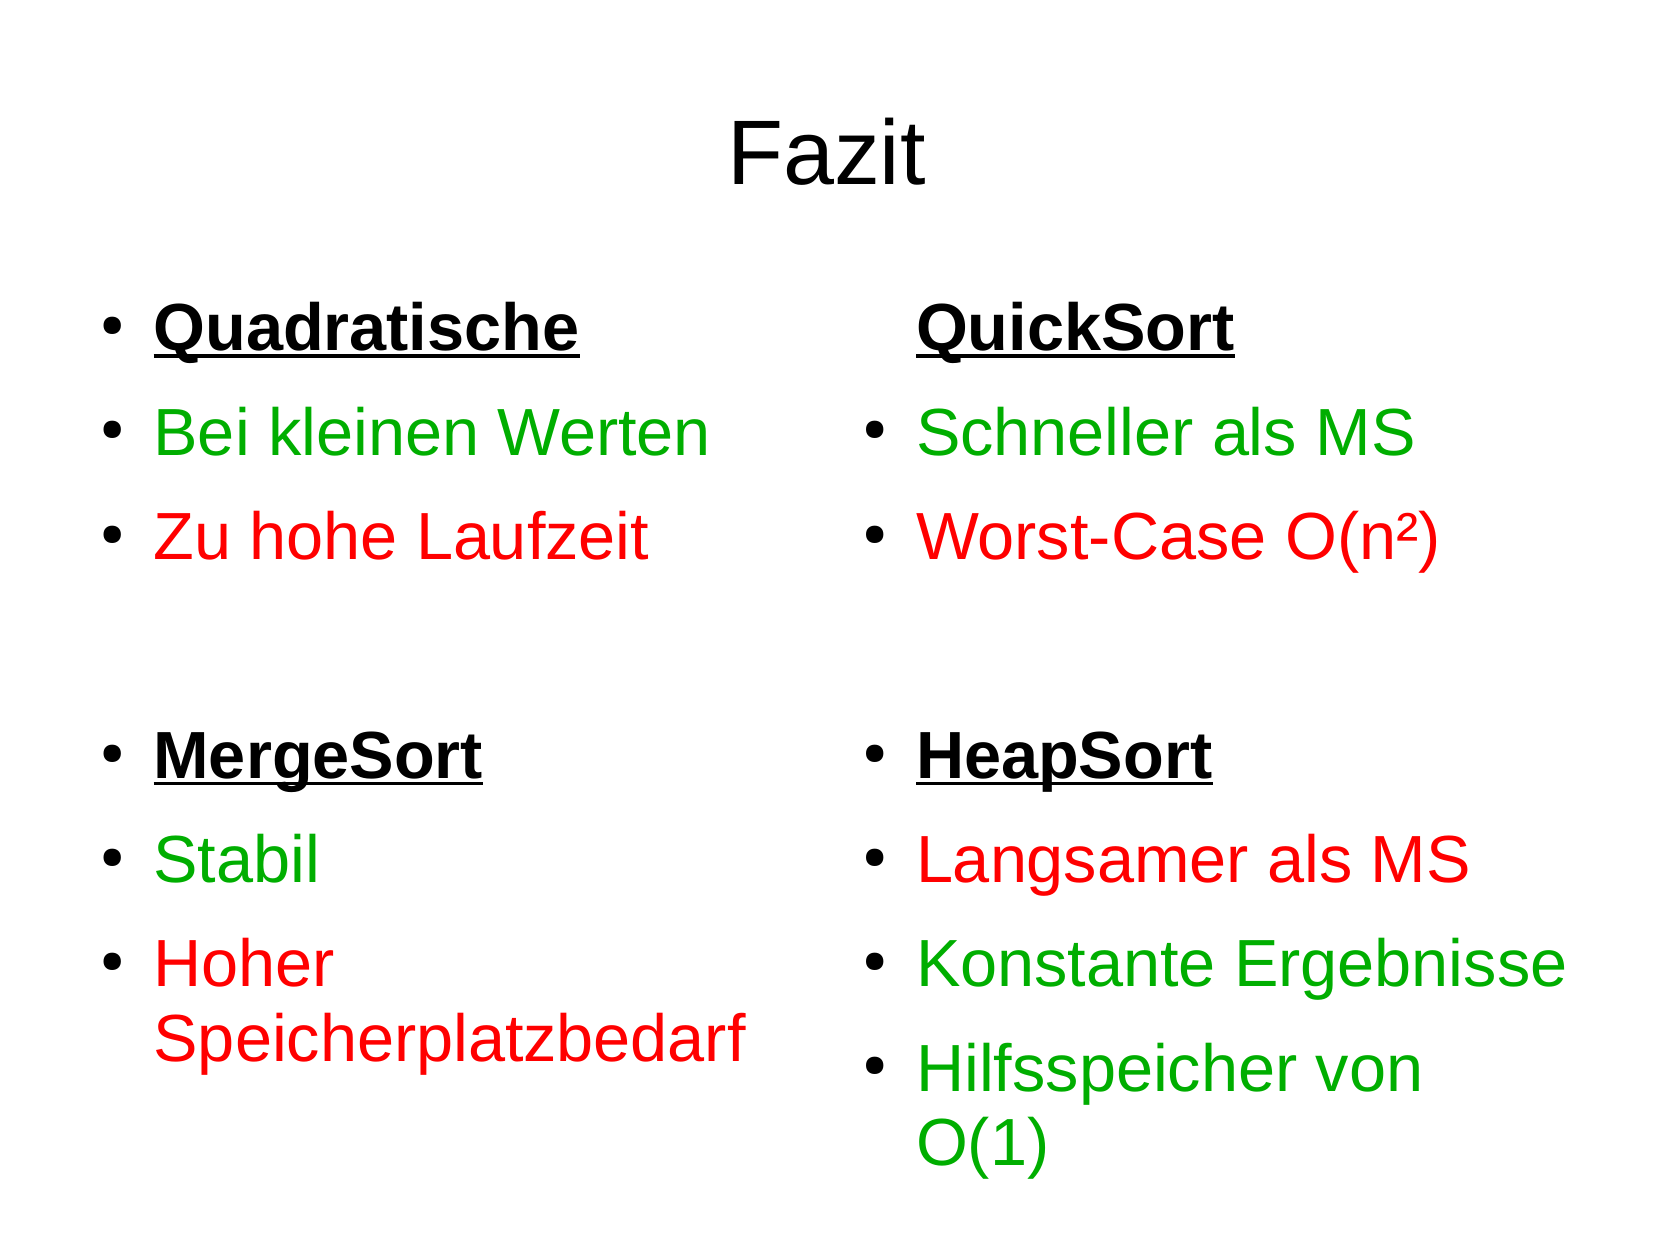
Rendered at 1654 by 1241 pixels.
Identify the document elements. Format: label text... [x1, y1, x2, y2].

list HeapSort Langsamer als MS Konstante Ergebnisse Hilfsspeicher von O(1) [845, 717, 1572, 1178]
list QuickSort Schneller als MS Worst-Case O(n²) [845, 290, 1572, 681]
title Fazit [82, 49, 1571, 257]
list Quadratische Bei kleinen Werten Zu hohe Laufzeit [82, 290, 809, 681]
list MergeSort Stabil Hoher Speicherplatzbedarf [82, 717, 809, 1178]
